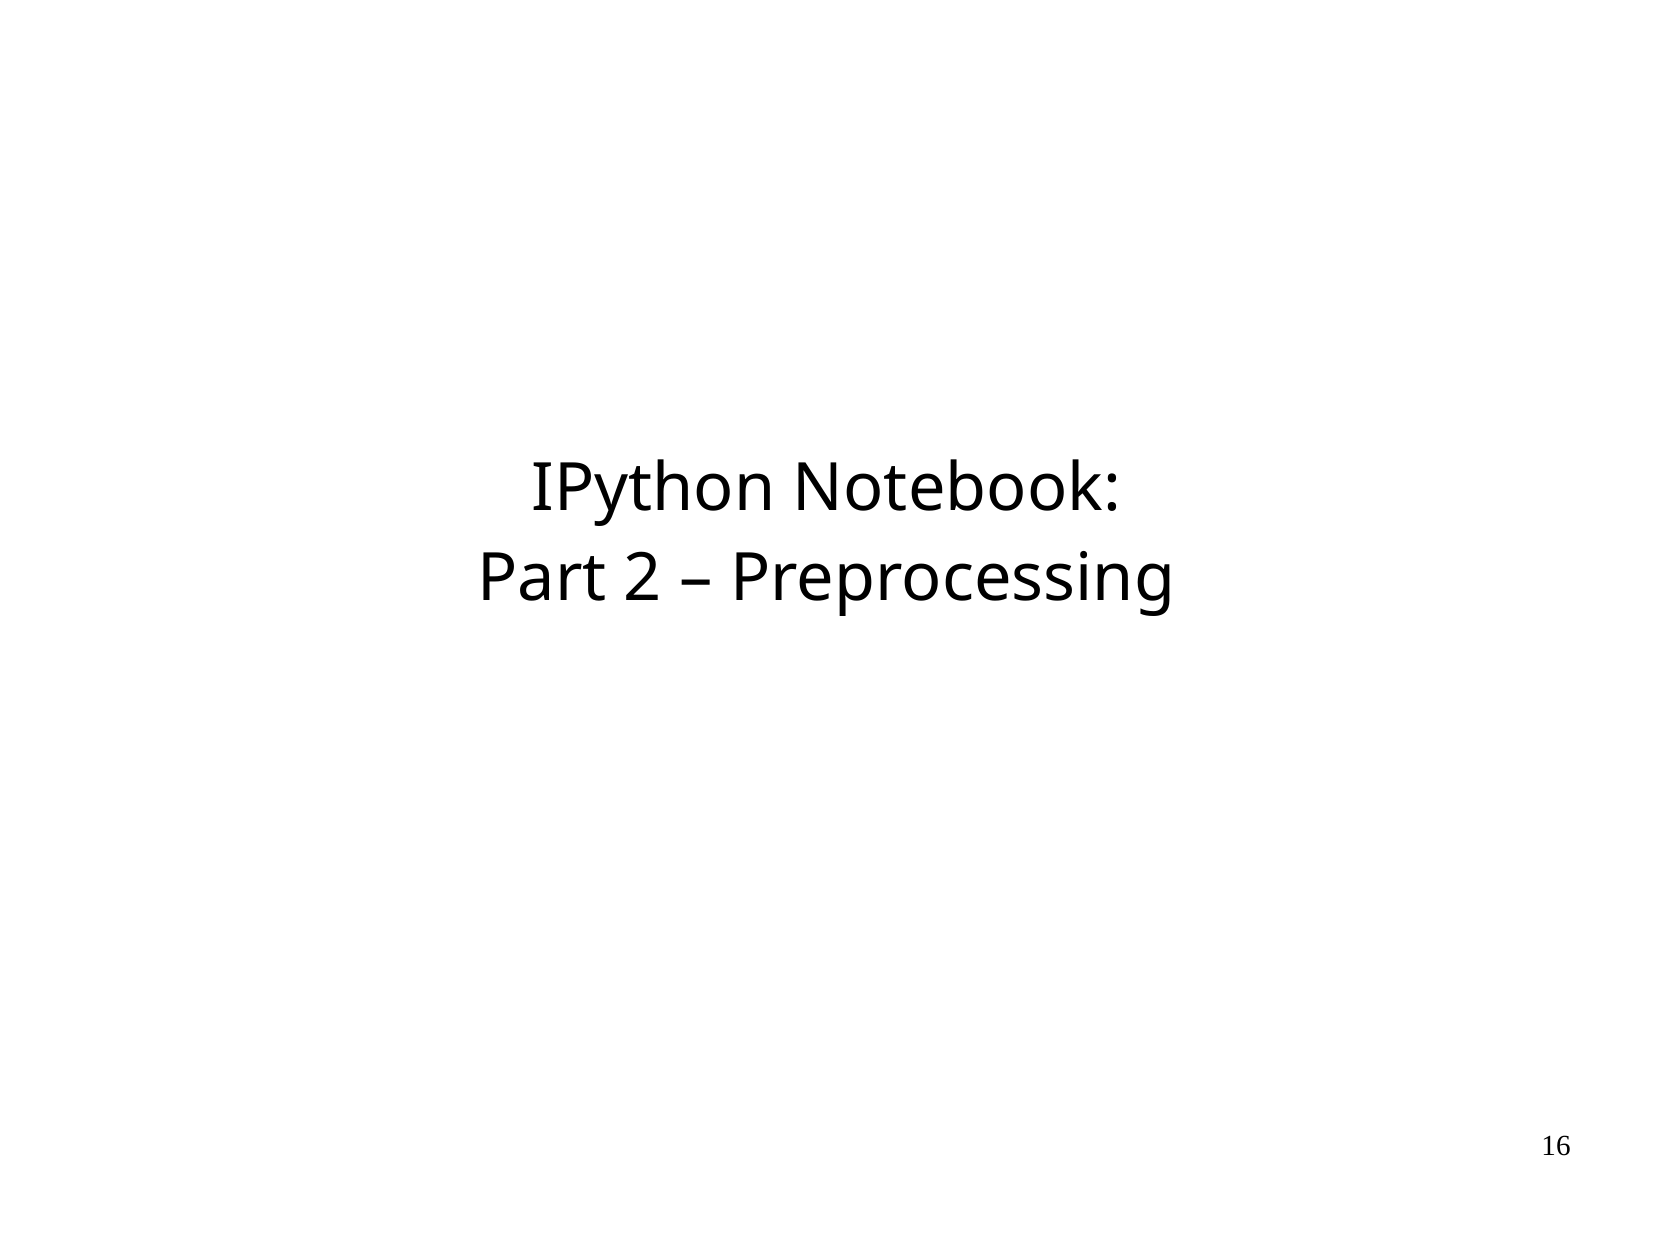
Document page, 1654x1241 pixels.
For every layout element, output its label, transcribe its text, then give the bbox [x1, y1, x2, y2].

subtitle IPython Notebook: Part 2 – Preprocessing [82, 49, 1571, 1010]
